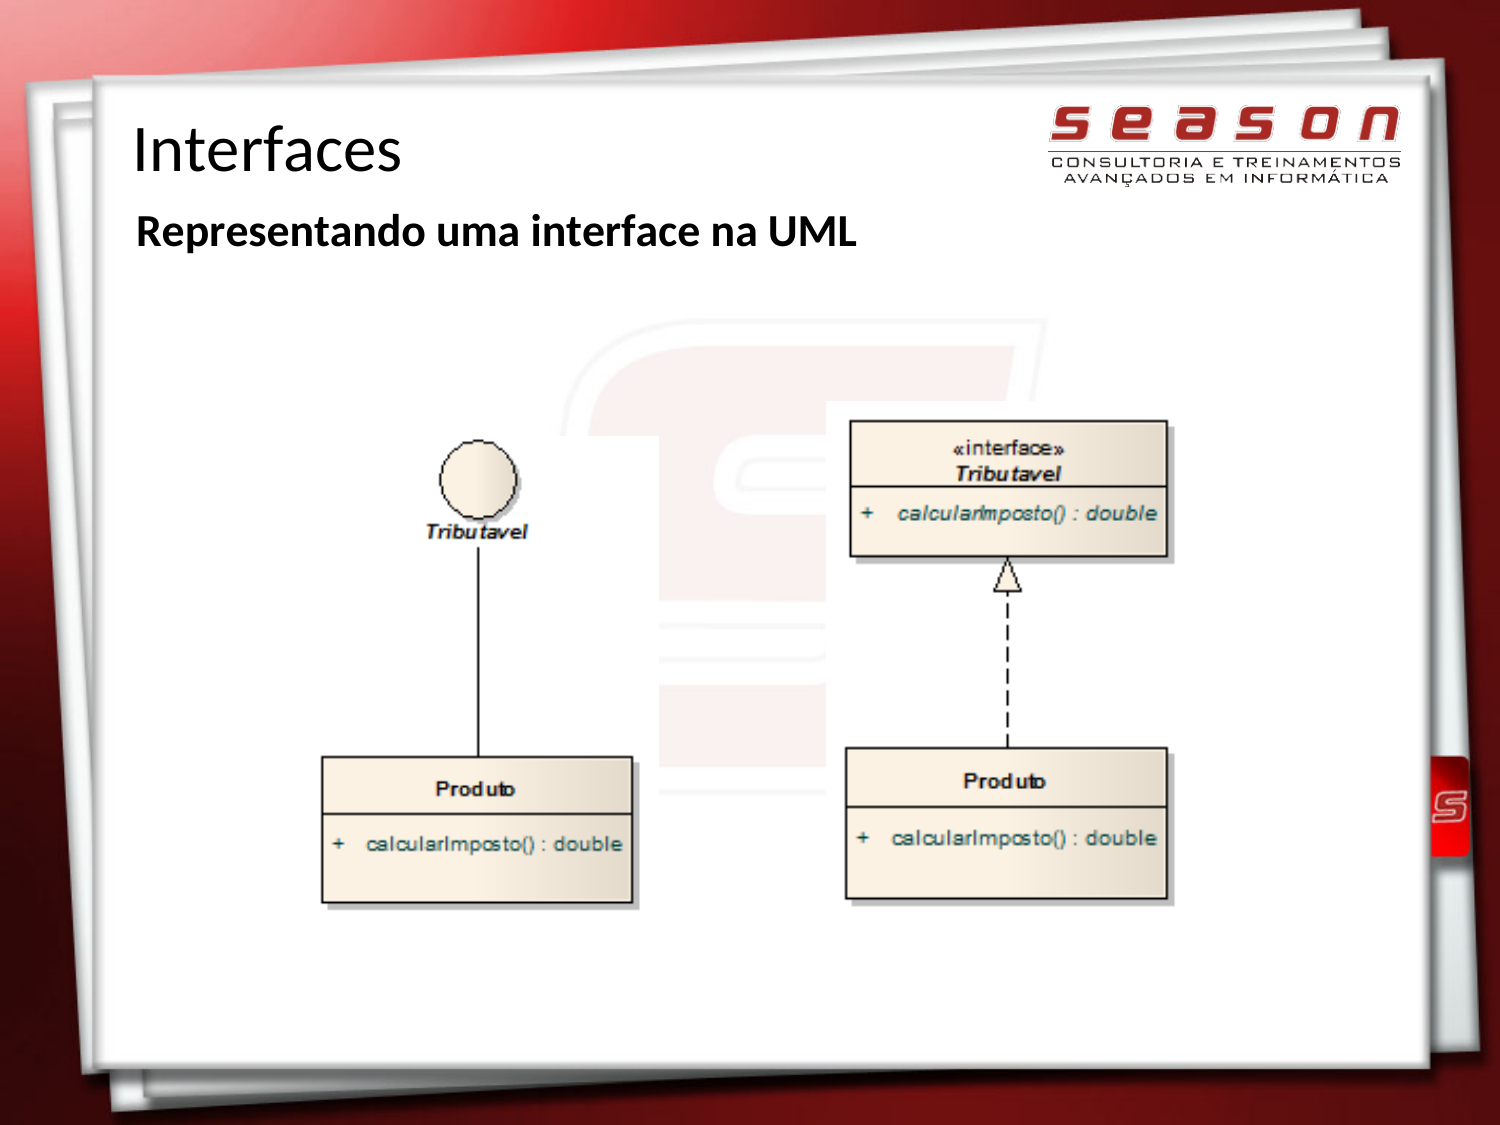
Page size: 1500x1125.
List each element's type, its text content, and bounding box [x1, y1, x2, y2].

chart [826, 401, 1186, 922]
chart [307, 436, 659, 921]
title Interfaces [118, 33, 1394, 257]
text_box Representando uma interface na UML [119, 200, 1240, 256]
picture [0, 0, 1500, 1125]
